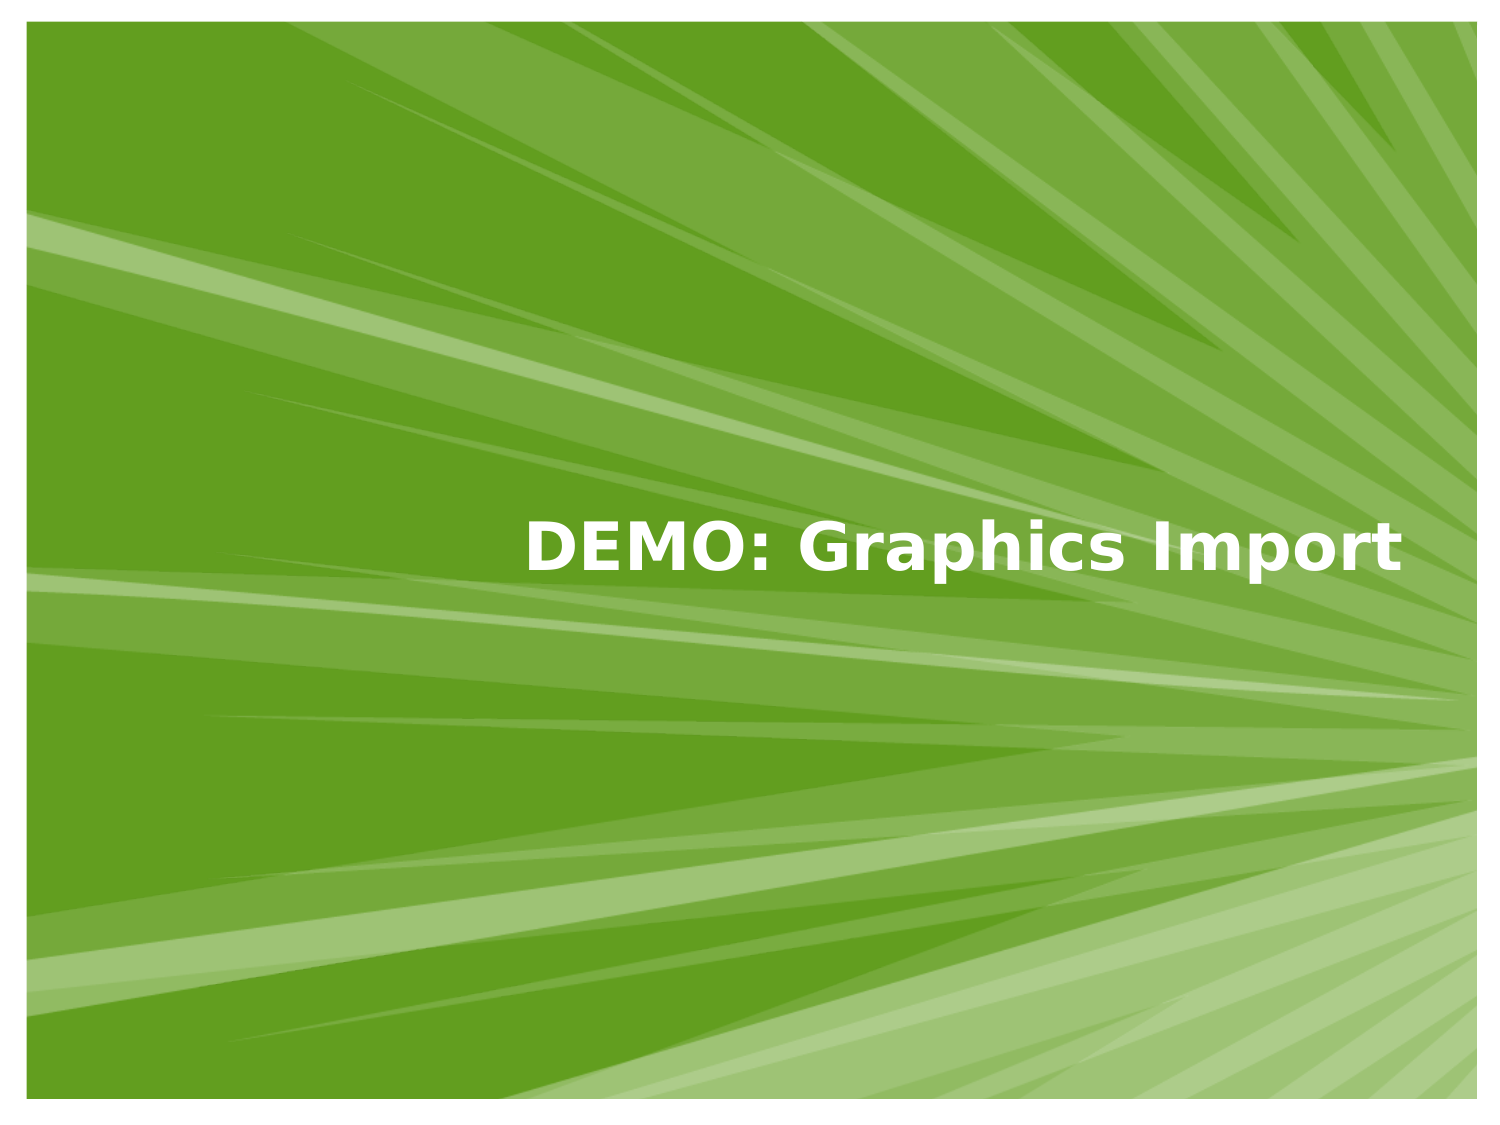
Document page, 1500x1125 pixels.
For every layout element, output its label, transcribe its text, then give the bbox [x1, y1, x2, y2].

picture [26, 21, 1479, 1100]
title DEMO: Graphics Import [53, 462, 1404, 625]
